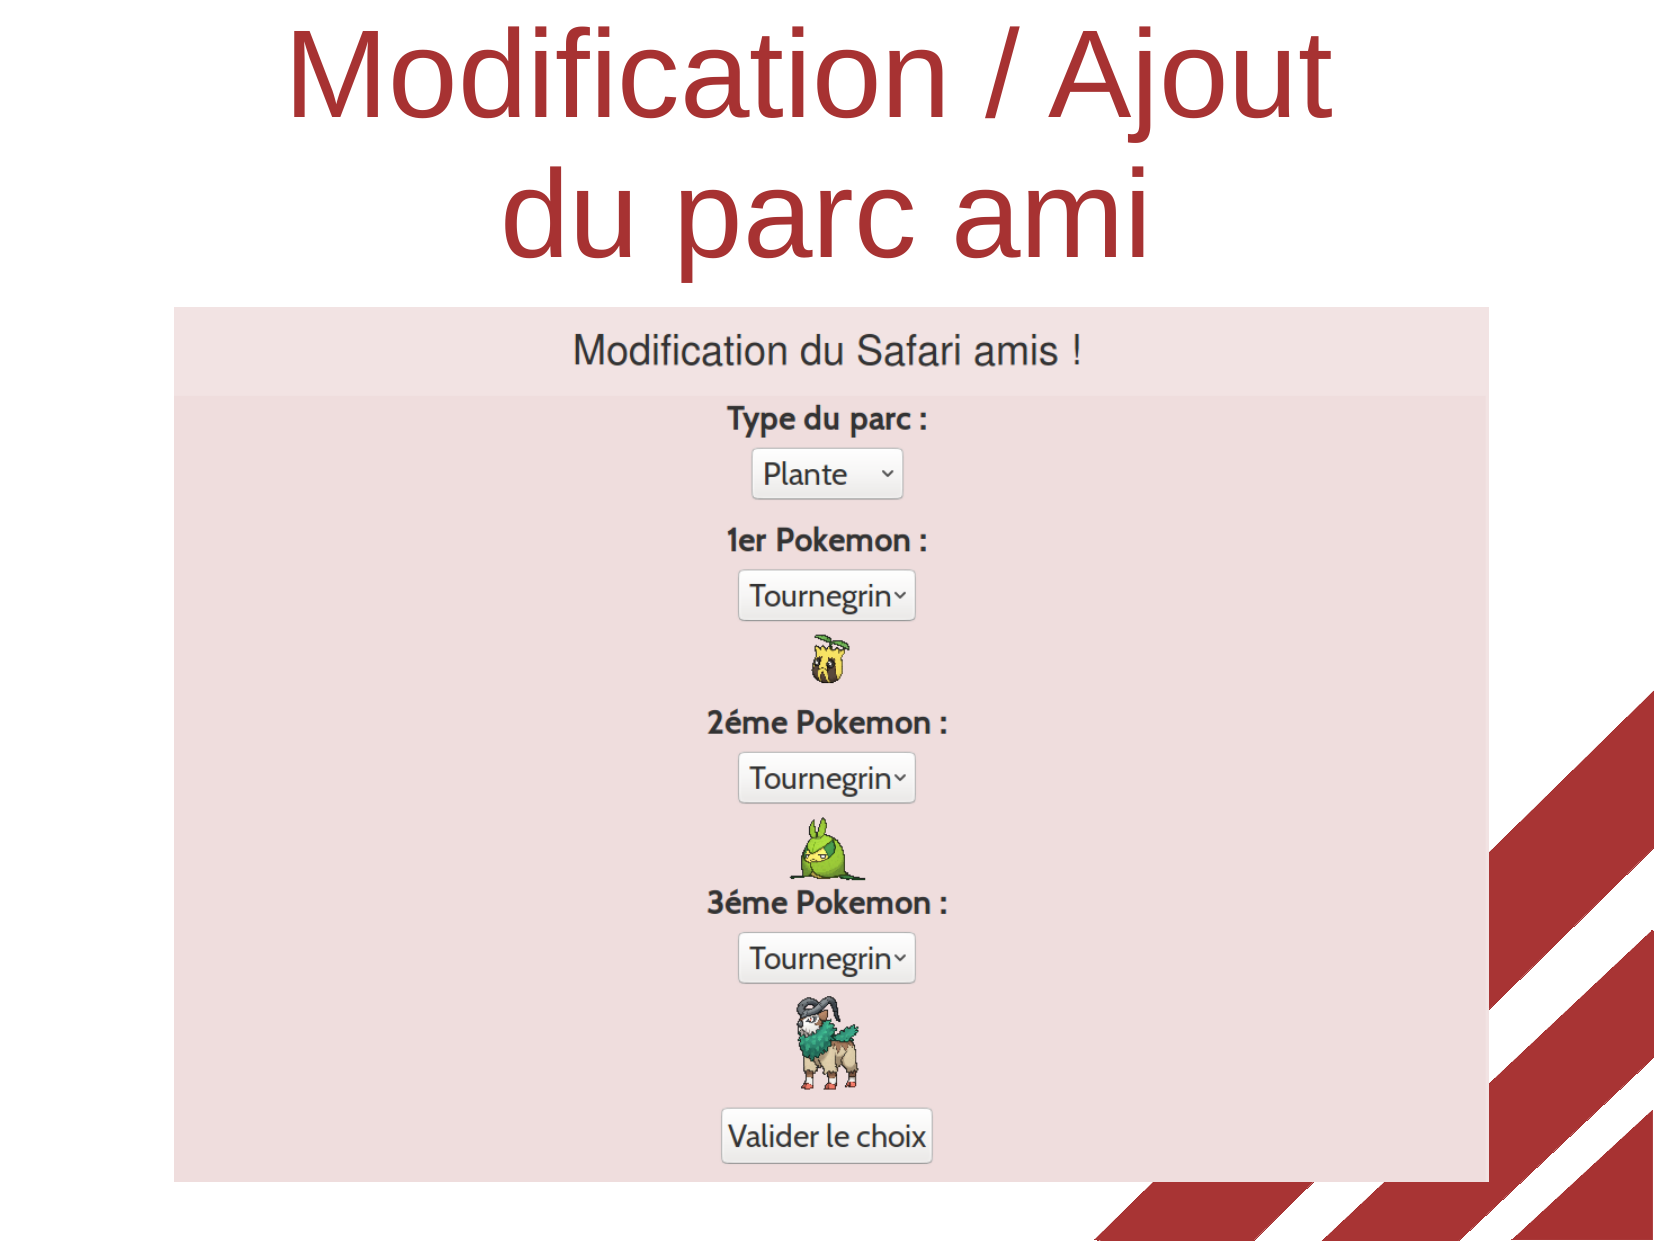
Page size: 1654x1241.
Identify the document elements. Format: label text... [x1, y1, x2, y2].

text_box [1321, 930, 1654, 1241]
text_box [1511, 1110, 1653, 1240]
picture [174, 307, 1489, 1182]
text_box [1094, 1182, 1314, 1241]
title Modification / Ajout du parc ami [0, 3, 1654, 284]
text_box [1489, 690, 1654, 1010]
